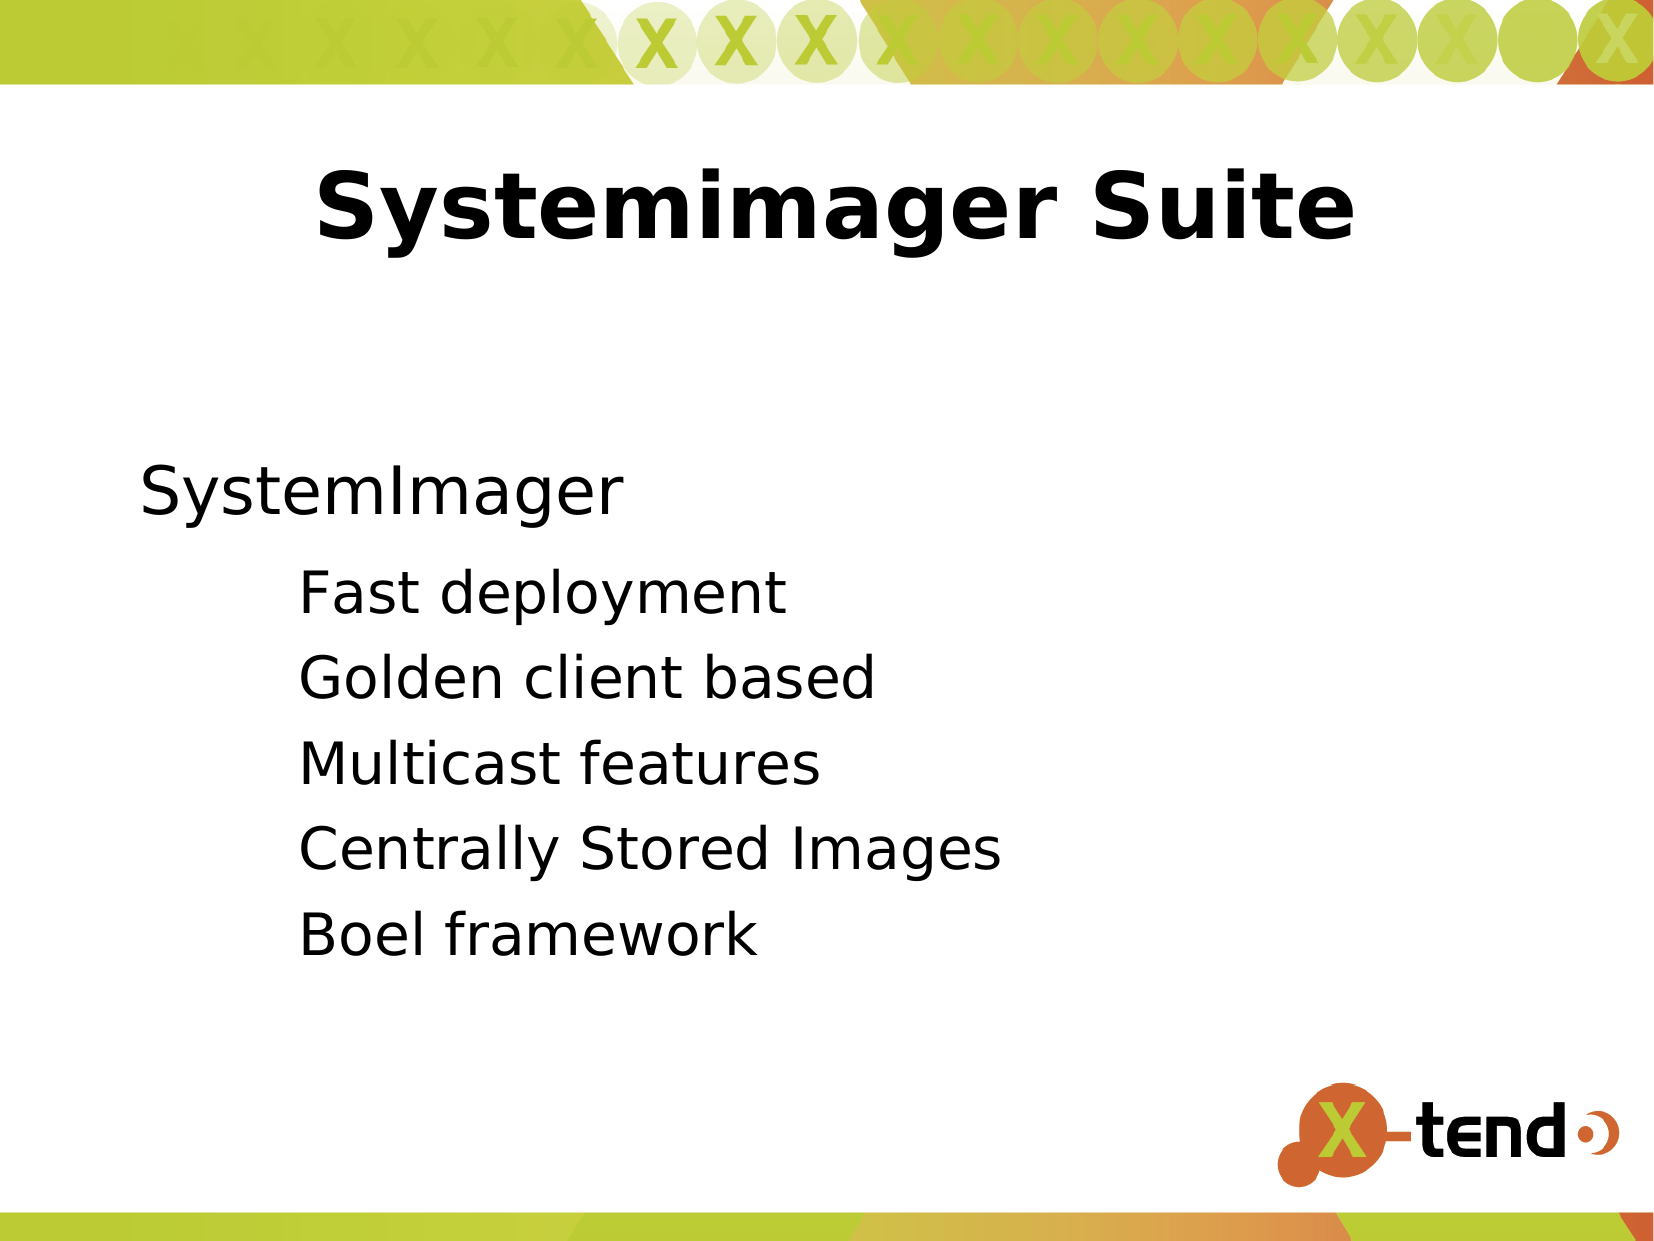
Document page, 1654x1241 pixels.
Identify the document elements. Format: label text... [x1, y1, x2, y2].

picture [0, 0, 1654, 1241]
title Systemimager Suite [121, 102, 1534, 311]
list SystemImager Fast deployment Golden client based Multicast features Centrally Stored Images Boel framework [121, 344, 1534, 1127]
